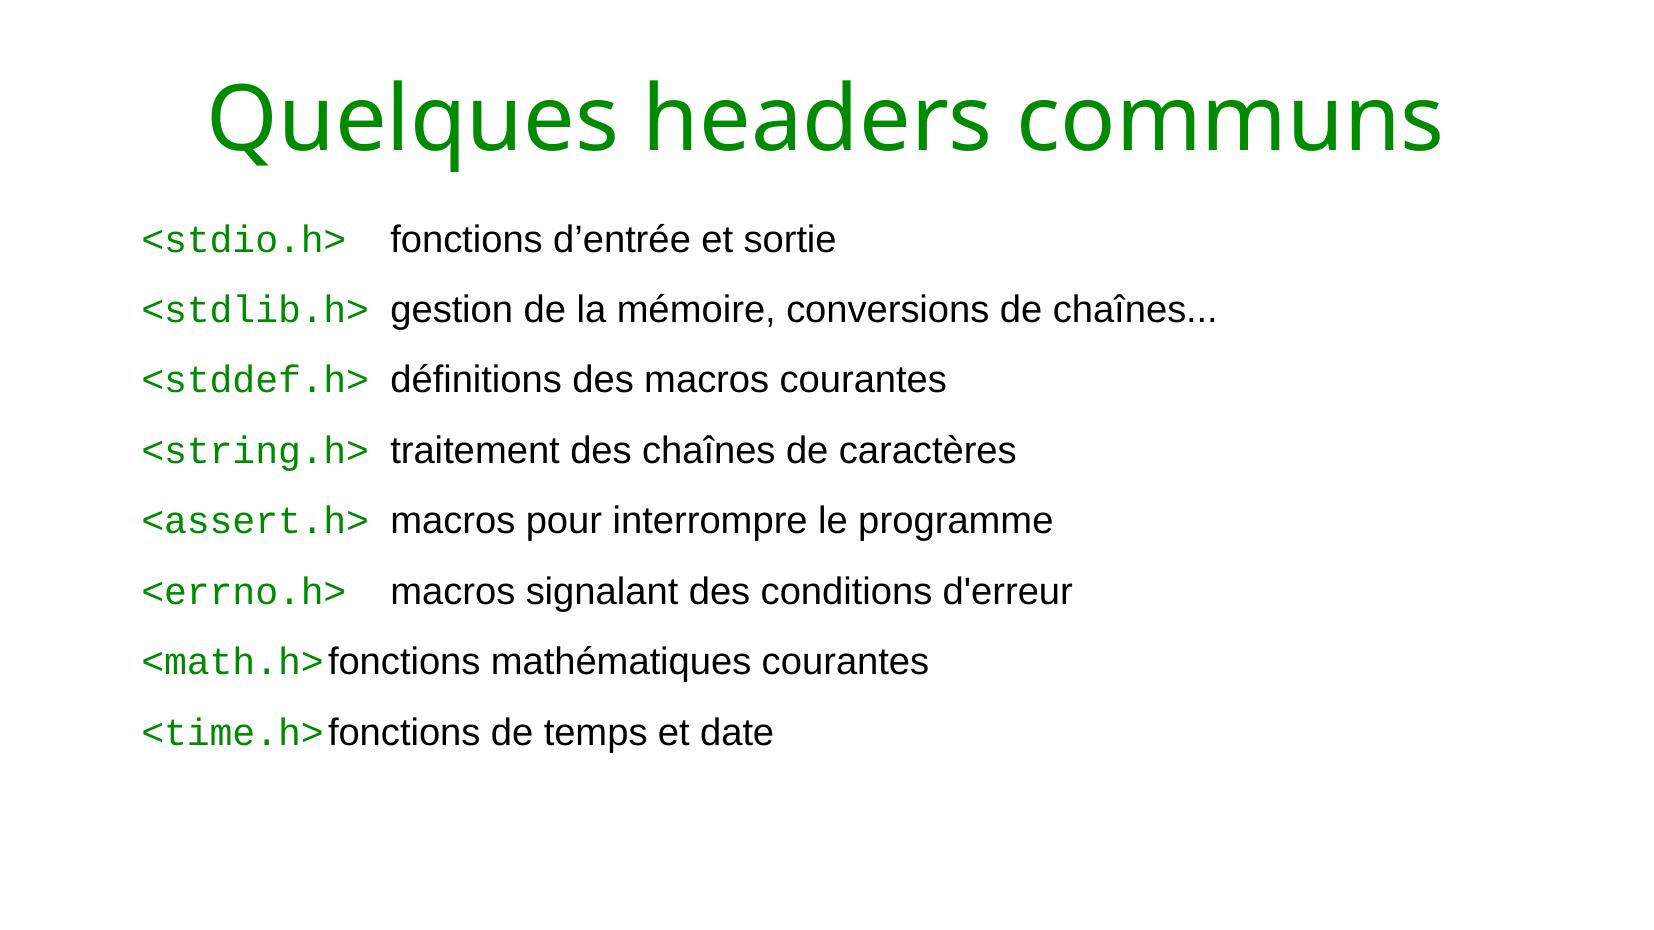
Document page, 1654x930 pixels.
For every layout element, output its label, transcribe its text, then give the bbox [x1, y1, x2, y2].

list <stdio.h> fonctions d’entrée et sortie <stdlib.h> gestion de la mémoire, conversions de chaînes... <stddef.h> définitions des macros courantes <string.h> traitement des chaînes de caractères <assert.h> macros pour interrompre le programme <errno.h> macros signalant des conditions d'erreur <math.h> fonctions mathématiques courantes <time.h> fonctions de temps et date [82, 217, 1571, 757]
title Quelques headers communs [82, 37, 1571, 193]
